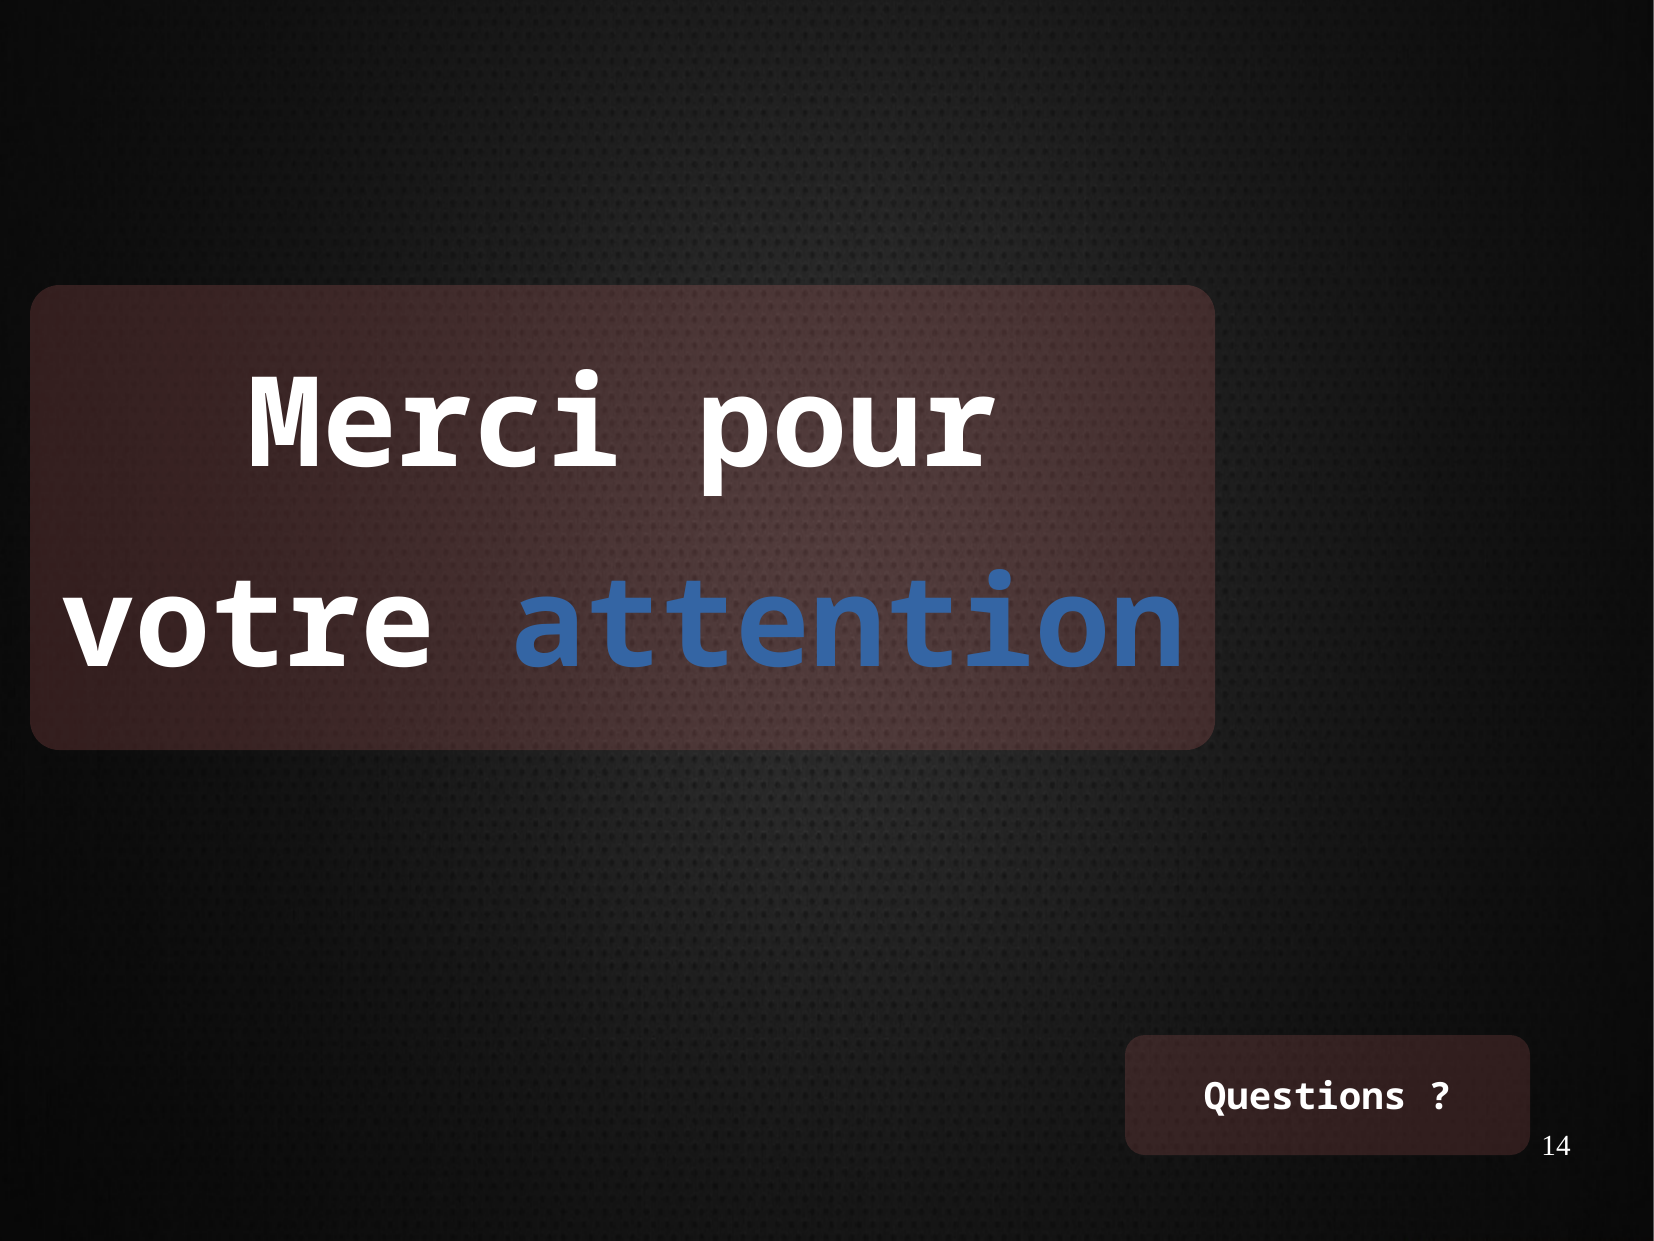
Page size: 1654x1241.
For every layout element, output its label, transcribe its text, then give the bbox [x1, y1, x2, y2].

text_box Questions ? [1125, 1035, 1531, 1156]
text_box Merci pour votre attention [30, 285, 1216, 751]
picture [0, 0, 1654, 1241]
